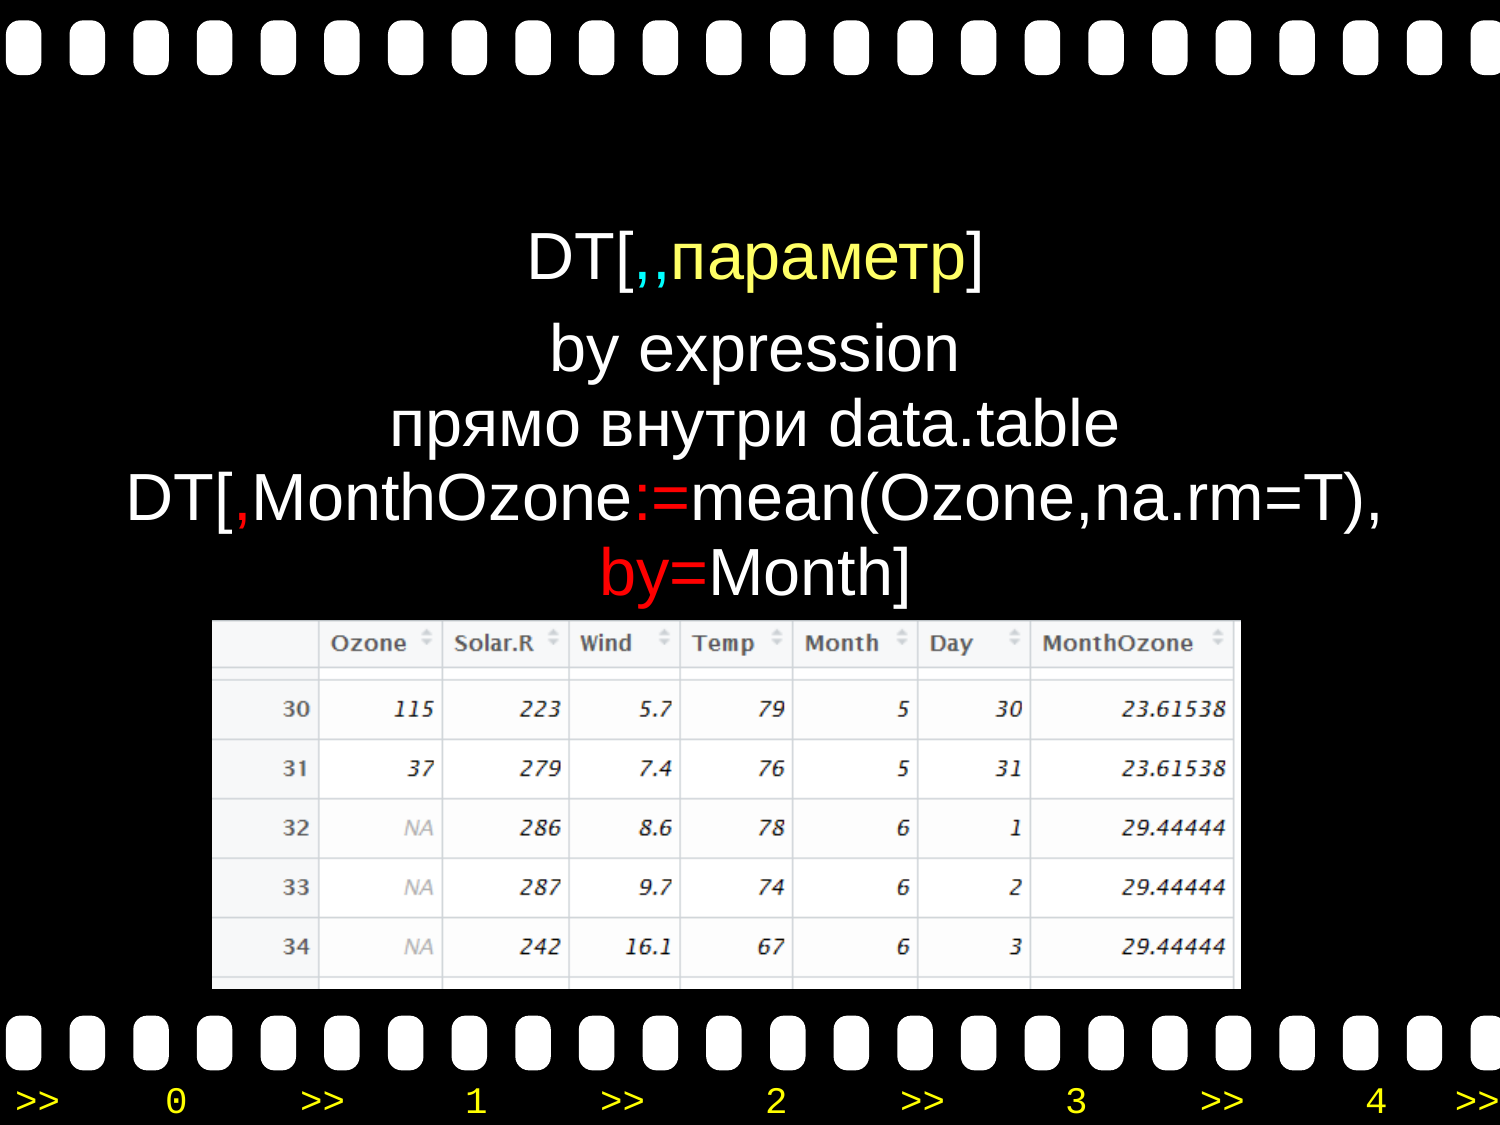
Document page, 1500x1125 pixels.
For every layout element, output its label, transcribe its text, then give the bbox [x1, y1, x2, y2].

subtitle DT[,,параметр] by expression прямо внутри data.table DT[,MonthOzone:=mean(Ozone,na.rm=T),by=Month] [118, 185, 1394, 827]
picture [212, 620, 1241, 989]
